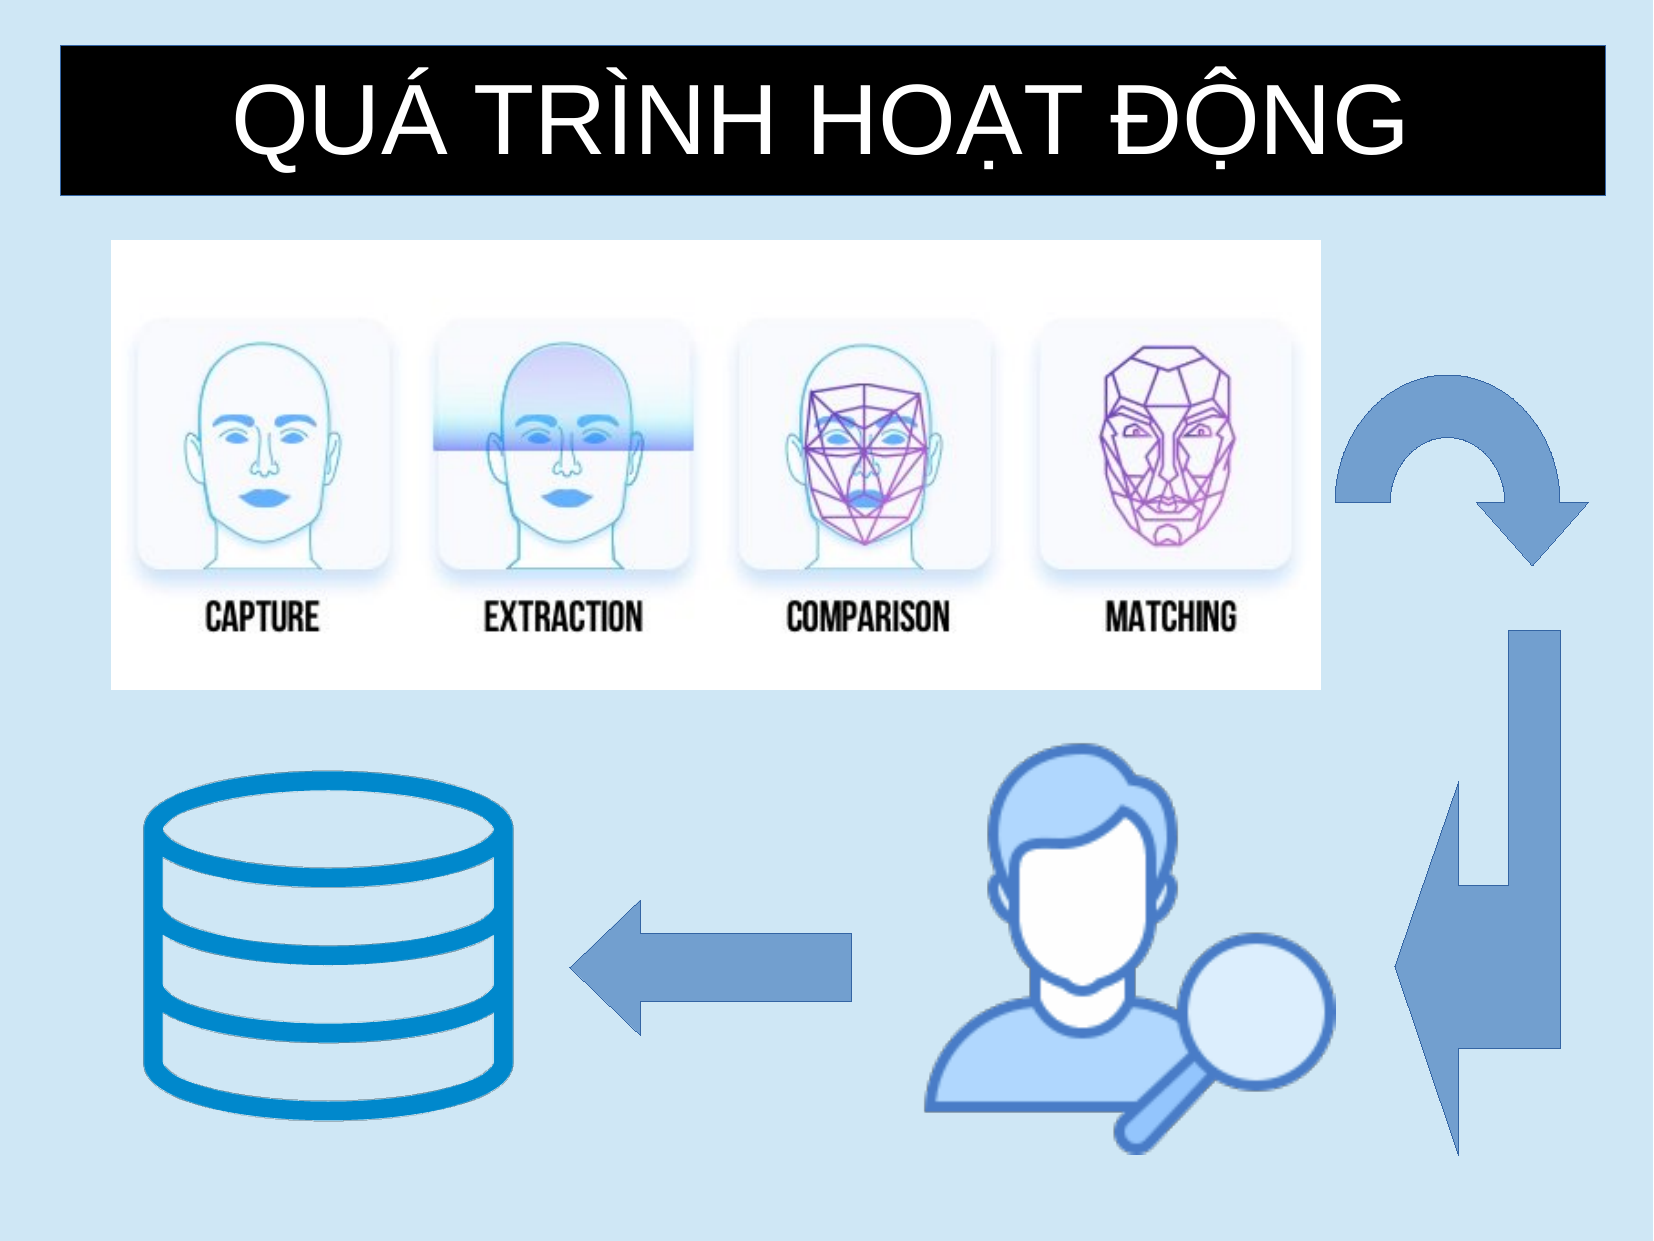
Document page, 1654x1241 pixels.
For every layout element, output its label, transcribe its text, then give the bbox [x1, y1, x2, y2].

text_box [1335, 375, 1589, 566]
picture [915, 734, 1336, 1156]
picture [24, 761, 631, 1141]
text_box [1394, 630, 1561, 1156]
text_box [60, 45, 90, 196]
picture [111, 240, 1321, 691]
text_box [1578, 45, 1606, 196]
title QUÁ TRÌNH HOẠT ĐỘNG [90, 30, 1578, 211]
text_box [631, 900, 852, 1036]
